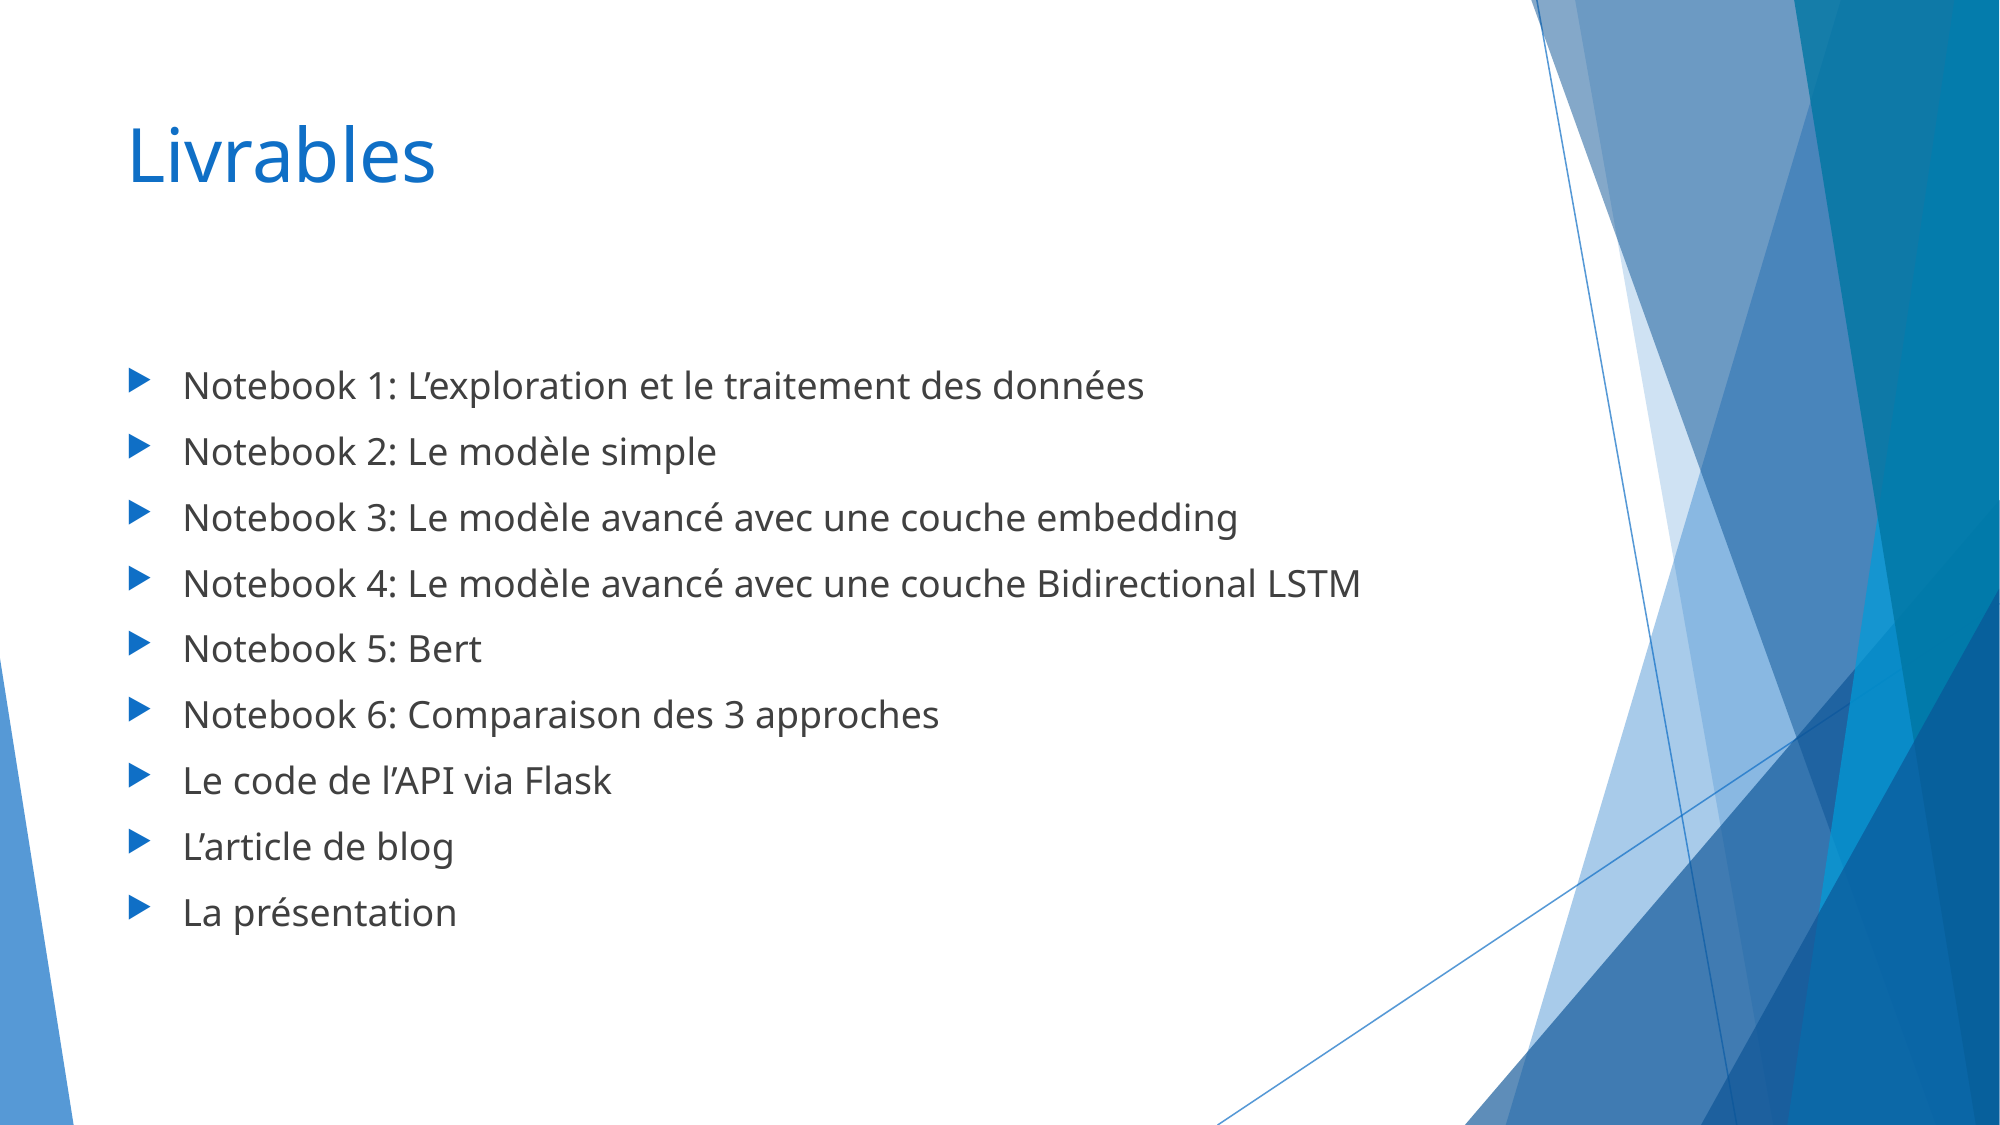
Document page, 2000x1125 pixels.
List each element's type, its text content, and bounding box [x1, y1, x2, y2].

title Livrables [111, 99, 1521, 317]
list Notebook 1: L’exploration et le traitement des données Notebook 2: Le modèle simple Notebook 3: Le modèle avancé avec une couche embedding Notebook 4: Le modèle avancé avec une couche Bidirectional LSTM Notebook 5: Bert Notebook 6: Comparaison des 3 approches Le code de l’API via Flask L’article de blog La présentation [111, 354, 1521, 992]
